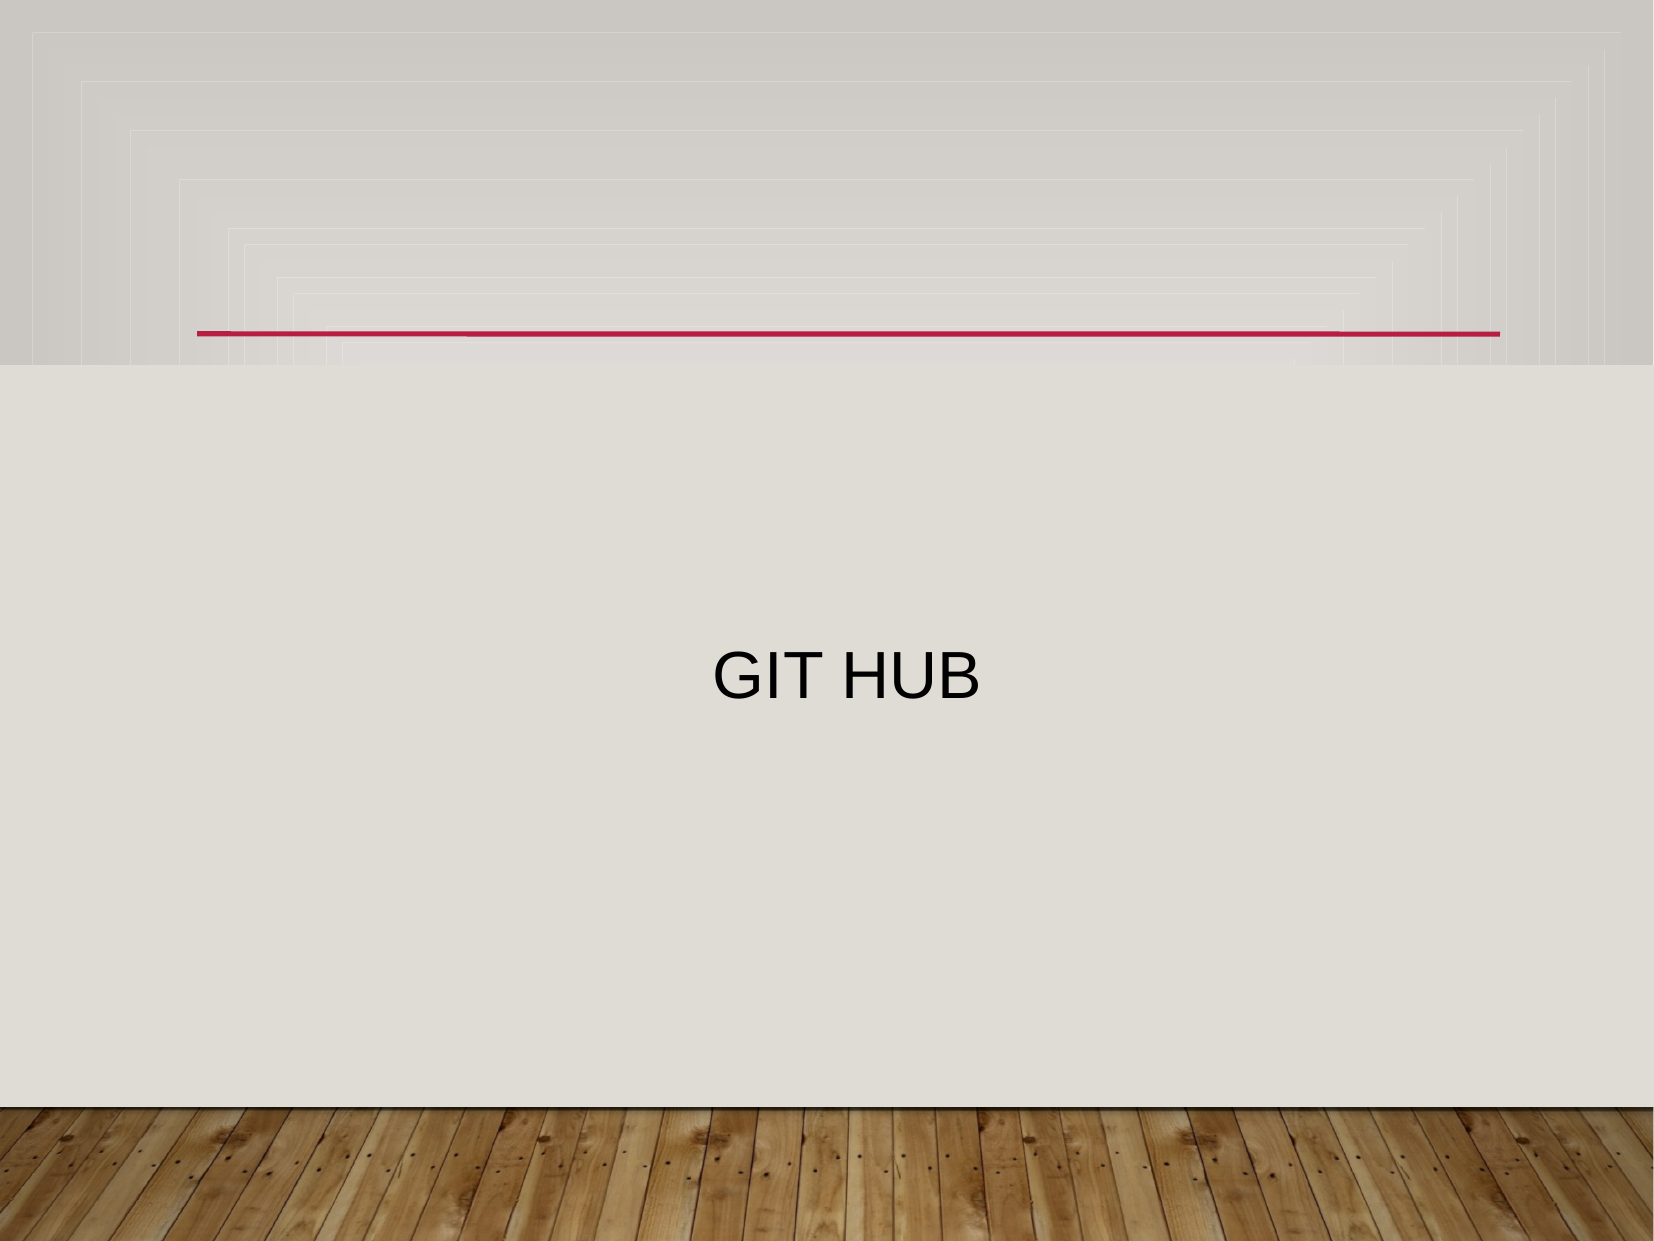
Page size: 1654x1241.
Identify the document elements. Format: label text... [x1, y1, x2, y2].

subtitle GIT HUB [196, 364, 1499, 988]
picture [0, 1107, 1654, 1241]
